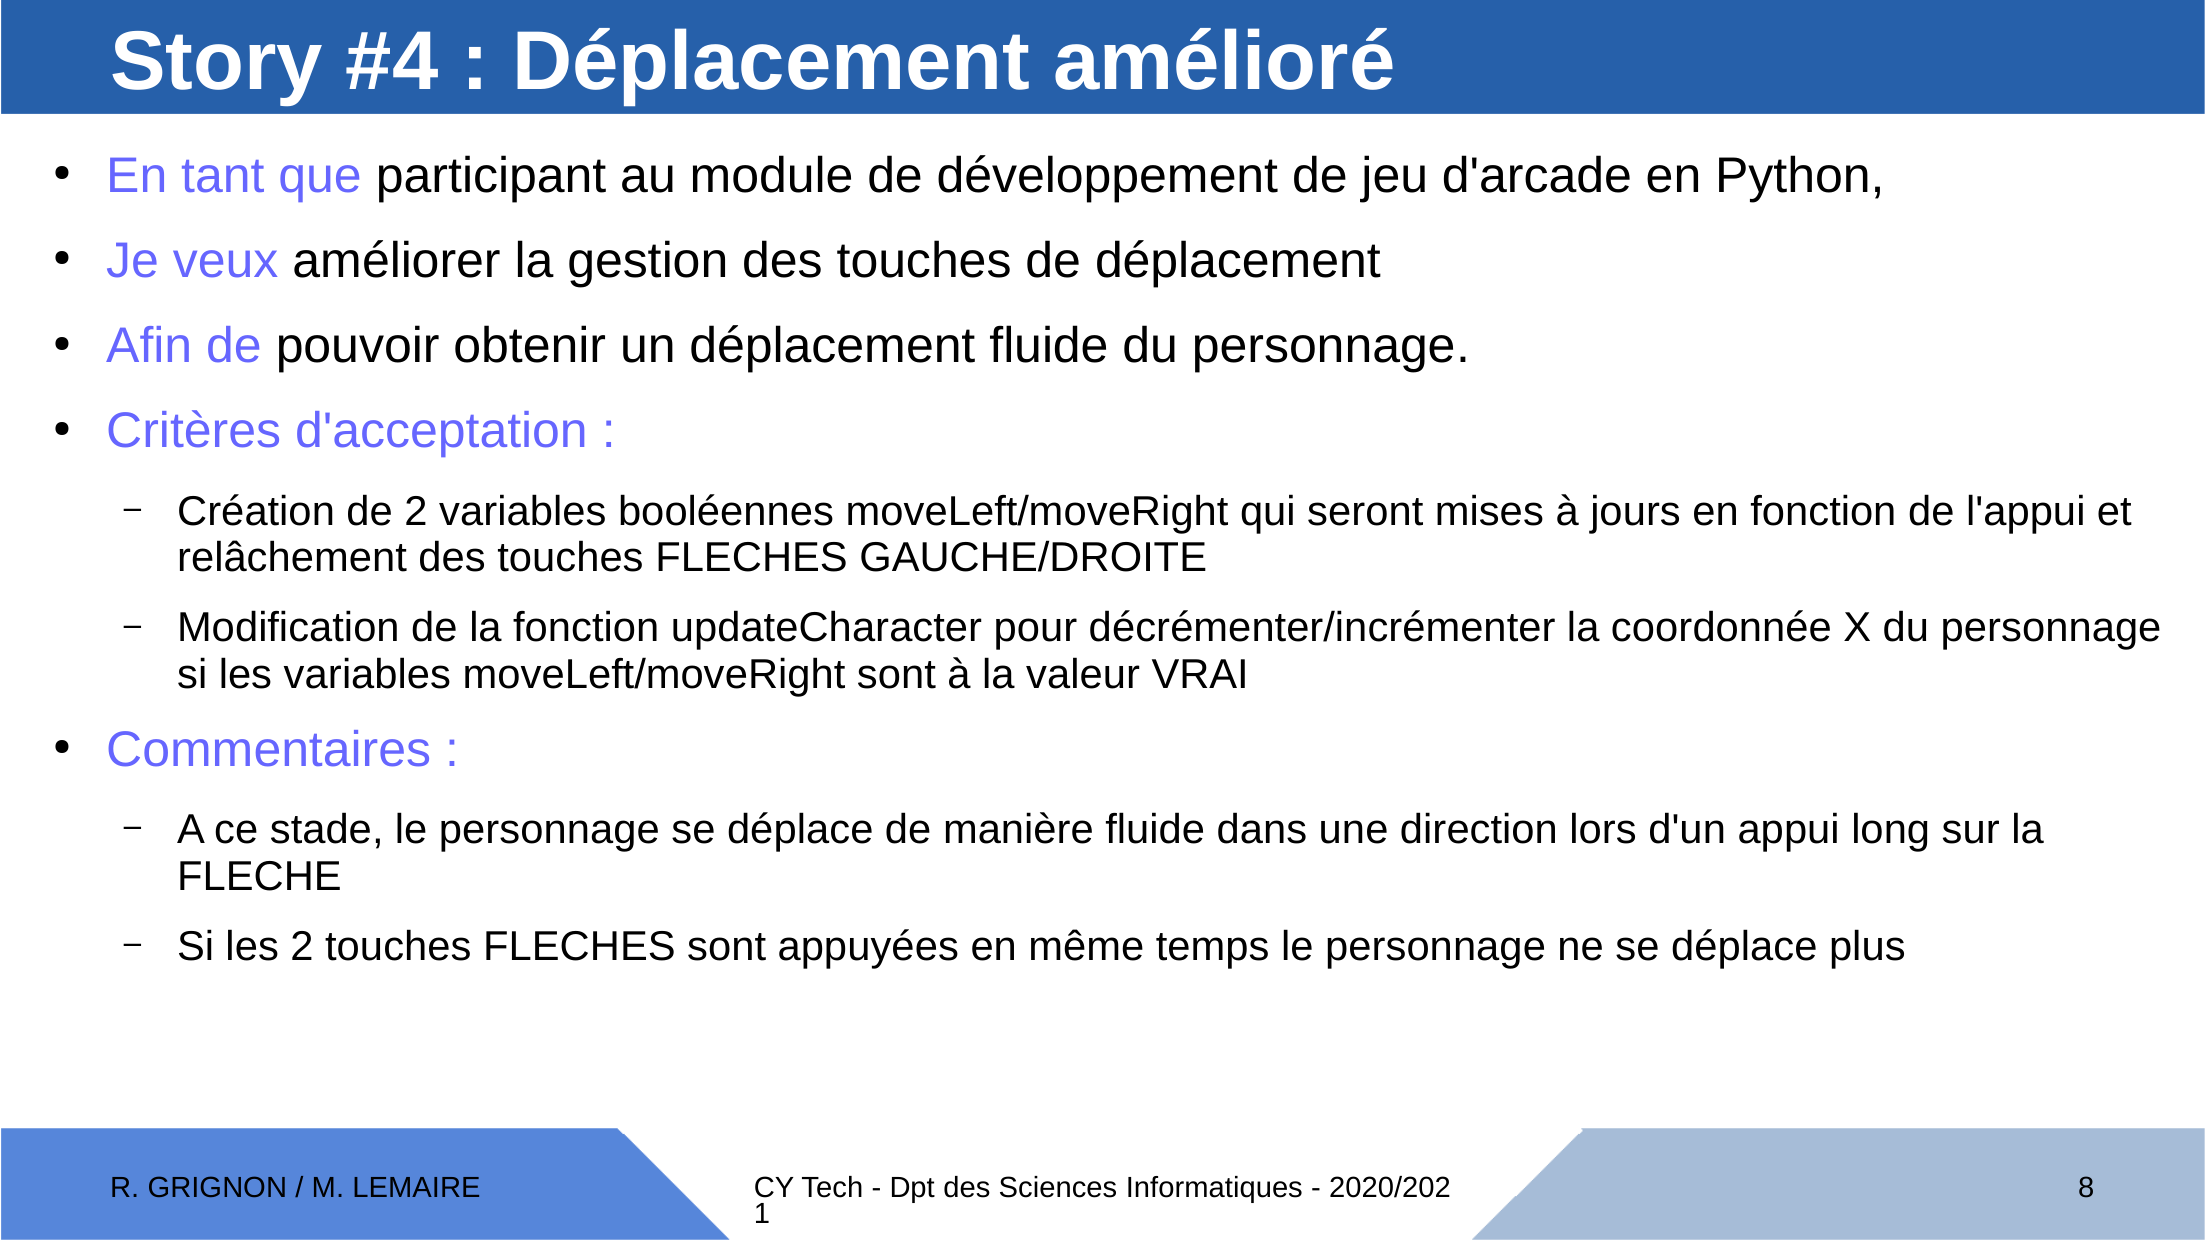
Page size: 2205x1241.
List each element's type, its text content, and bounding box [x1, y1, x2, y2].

picture [0, 0, 2205, 1241]
list En tant que participant au module de développement de jeu d'arcade en Python, Je veux améliorer la gestion des touches de déplacement Afin de pouvoir obtenir un déplacement fluide du personnage. Critères d'acceptation : Création de 2 variables booléennes moveLeft/moveRight qui seront mises à jours en fonction de l'appui et relâchement des touches FLECHES GAUCHE/DROITE Modification de la fonction updateCharacter pour décrémenter/incrémenter la coordonnée X du personnage si les variables moveLeft/moveRight sont à la valeur VRAI Commentaires : A ce stade, le personnage se déplace de manière fluide dans une direction lors d'un appui long sur la FLECHE Si les 2 touches FLECHES sont appuyées en même temps le personnage ne se déplace plus [35, 217, 2186, 1087]
title Story #4 : Déplacement amélioré [110, 49, 2095, 217]
